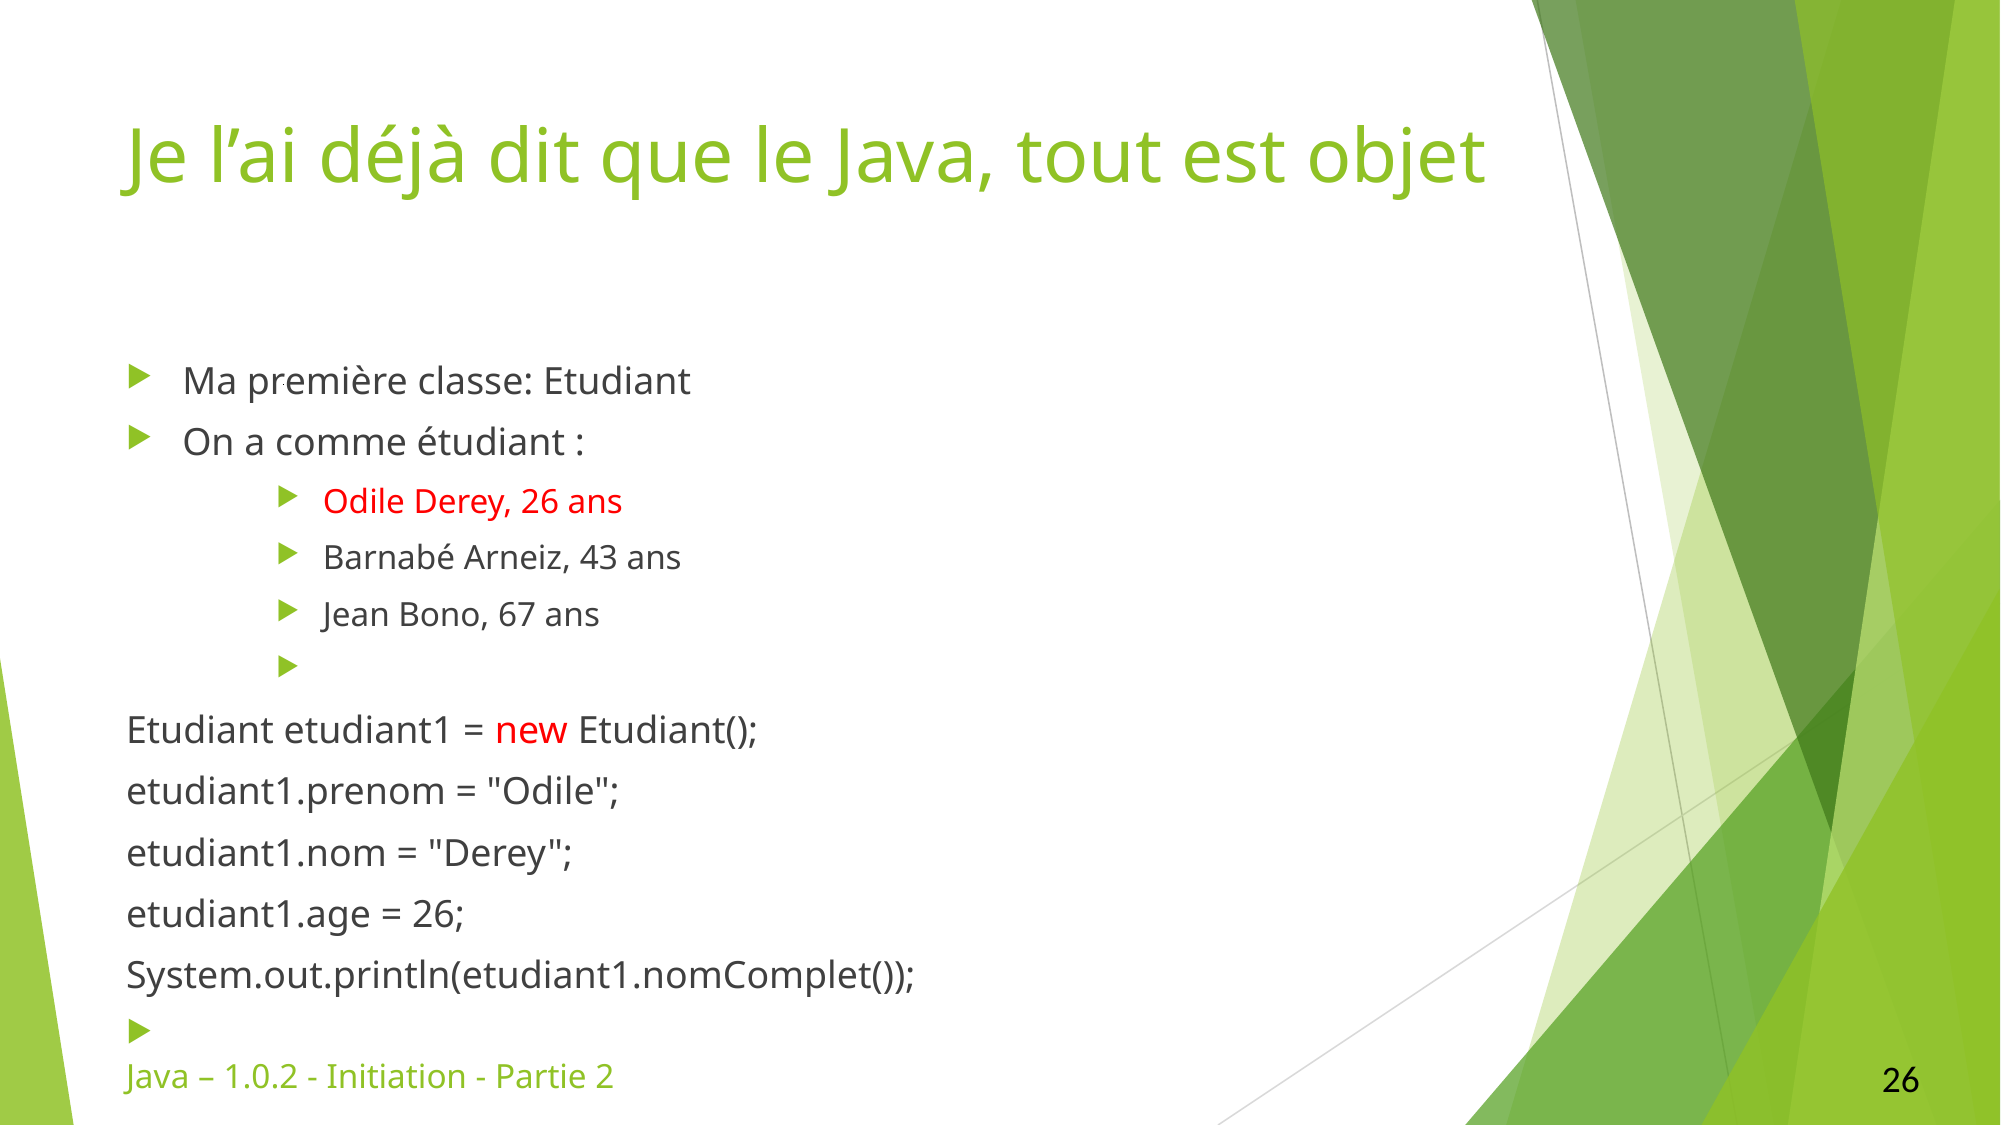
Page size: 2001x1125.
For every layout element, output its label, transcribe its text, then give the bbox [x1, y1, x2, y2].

title Je l’ai déjà dit que le Java, tout est objet [111, 99, 1522, 317]
list Ma première classe: Etudiant On a comme étudiant : Odile Derey, 26 ans Barnabé Arneiz, 43 ans Jean Bono, 67 ans Etudiant etudiant1 = new Etudiant(); etudiant1.prenom = "Odile"; etudiant1.nom = "Derey"; etudiant1.age = 26; System.out.println(etudiant1.nomComplet()); [111, 354, 1522, 1048]
text_box Java – 1.0.2 - Initiation - Partie 2 [111, 1047, 1094, 1109]
text_box [1866, 1047, 1979, 1108]
